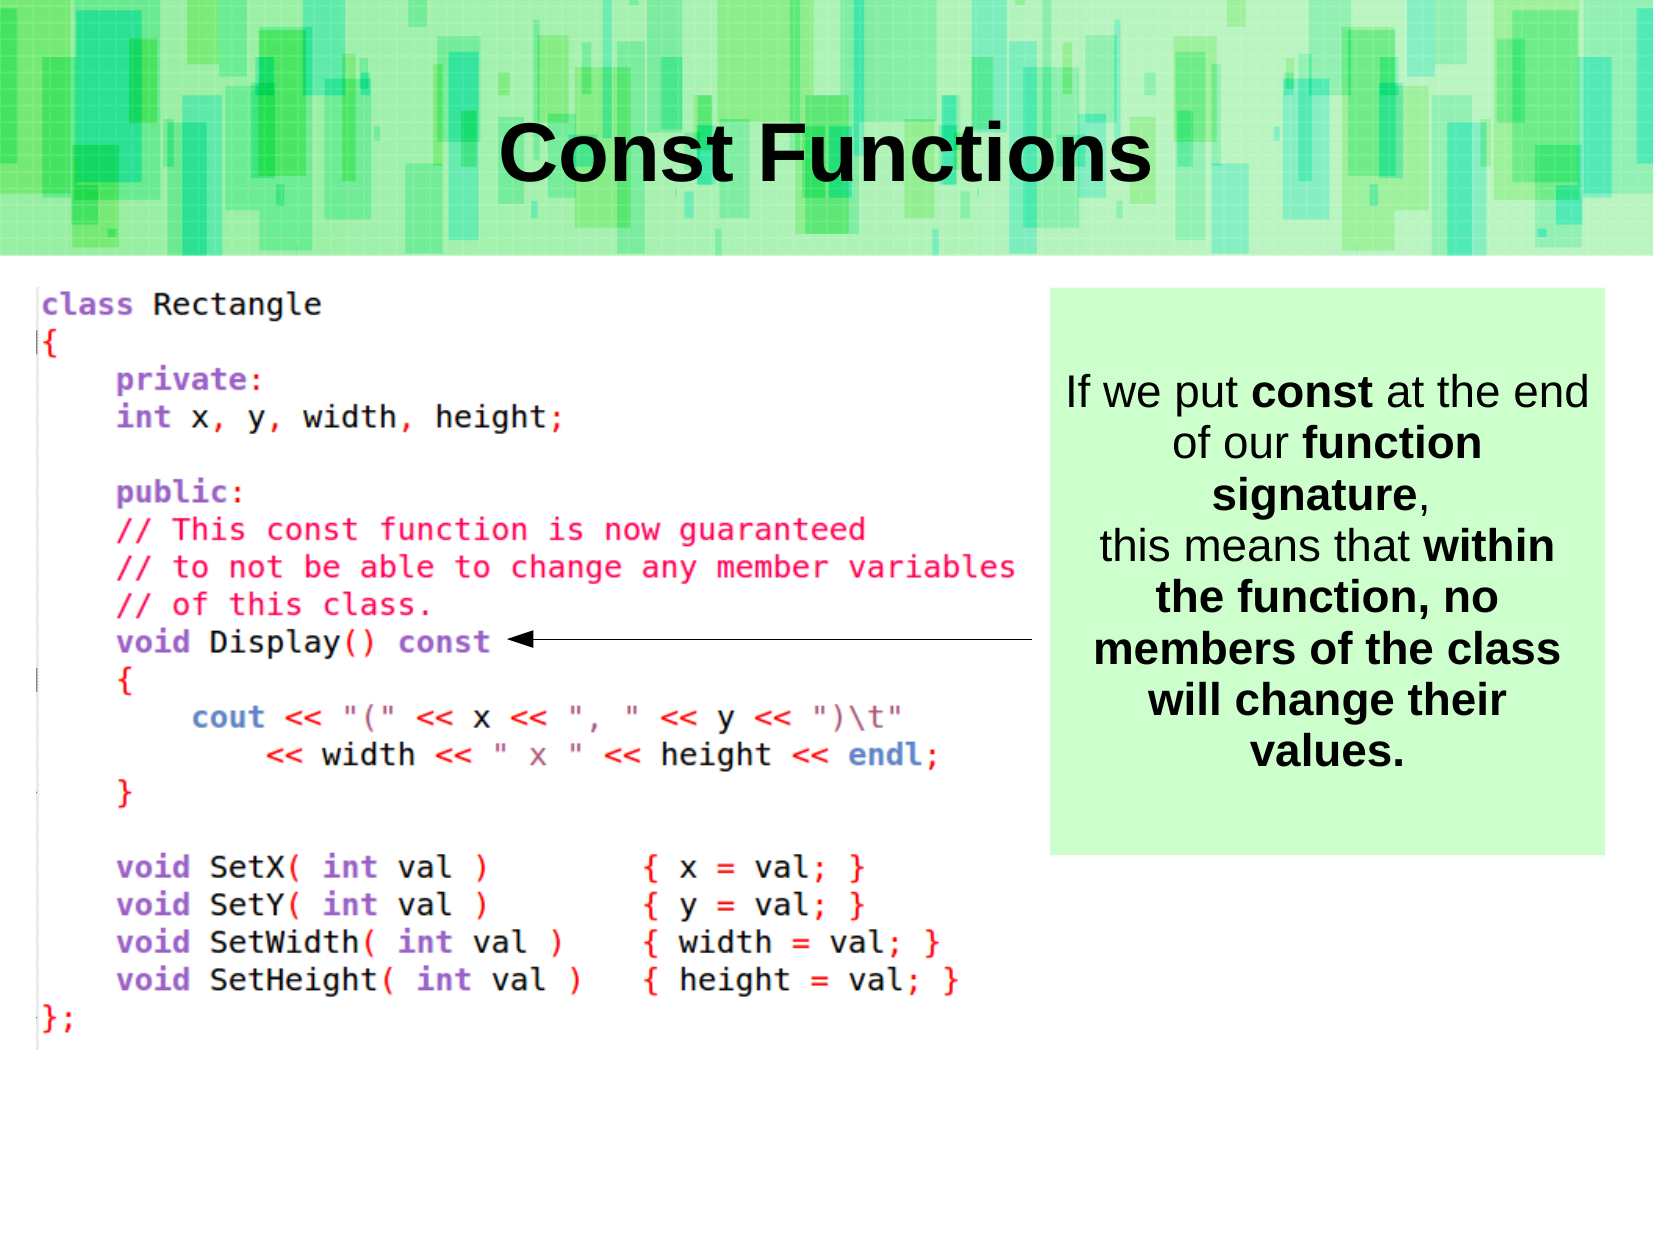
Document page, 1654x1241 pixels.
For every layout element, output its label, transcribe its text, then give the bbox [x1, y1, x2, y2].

title Const Functions [82, 49, 1571, 257]
picture [0, 0, 1654, 1241]
text_box If we put const at the end of our function signature, this means that within the function, no members of the class will change their values. [1050, 287, 1606, 856]
